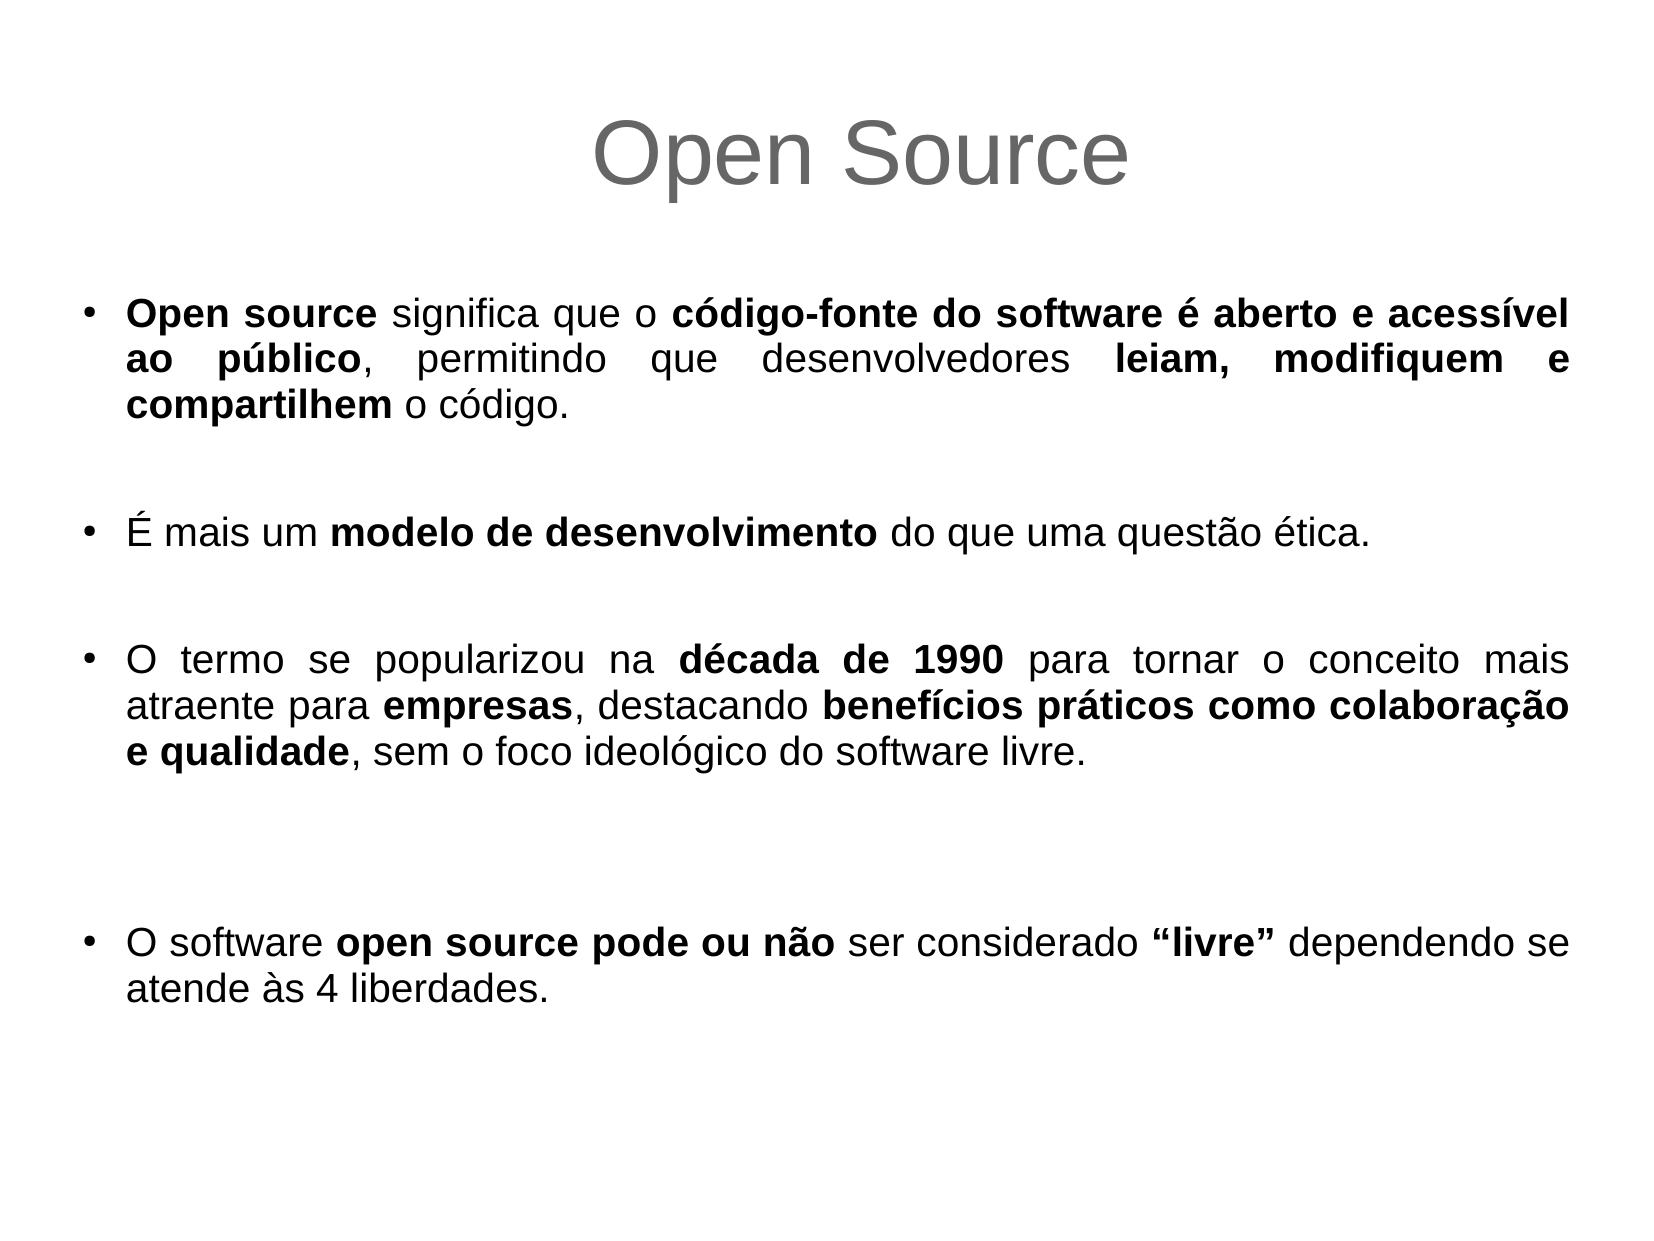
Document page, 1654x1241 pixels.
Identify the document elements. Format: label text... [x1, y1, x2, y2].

title Open Source [82, 49, 1571, 257]
list Open source significa que o código-fonte do software é aberto e acessível ao público, permitindo que desenvolvedores leiam, modifiquem e compartilhem o código. É mais um modelo de desenvolvimento do que uma questão ética. O termo se popularizou na década de 1990 para tornar o conceito mais atraente para empresas, destacando benefícios práticos como colaboração e qualidade, sem o foco ideológico do software livre. O software open source pode ou não ser considerado “livre” dependendo se atende às 4 liberdades. [82, 290, 1571, 1016]
